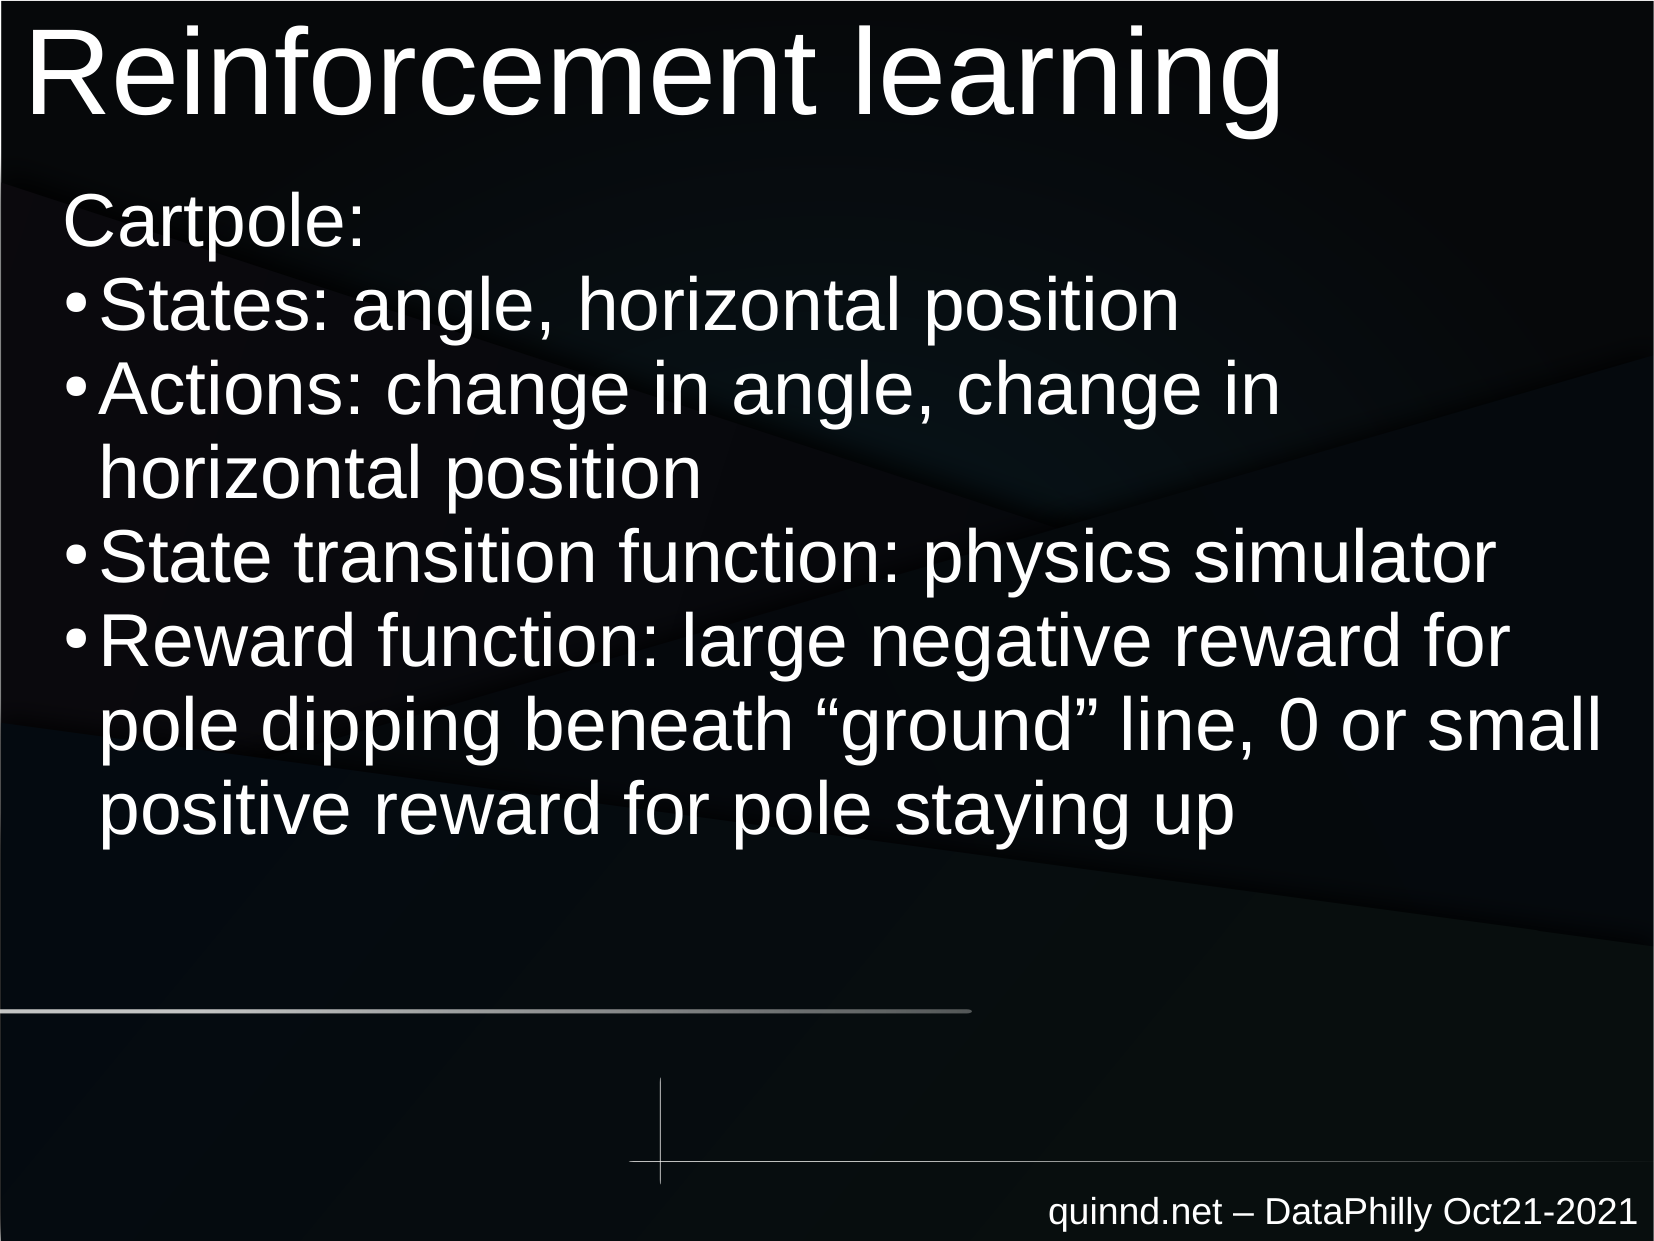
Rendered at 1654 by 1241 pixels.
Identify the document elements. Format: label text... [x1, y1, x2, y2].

title Reinforcement learning [23, 0, 1501, 145]
picture [0, 0, 1654, 1241]
text_box Cartpole: States: angle, horizontal position Actions: change in angle, change in horizontal position State transition function: physics simulator Reward function: large negative reward for pole dipping beneath “ground” line, 0 or small positive reward for pole staying up [48, 171, 1621, 858]
